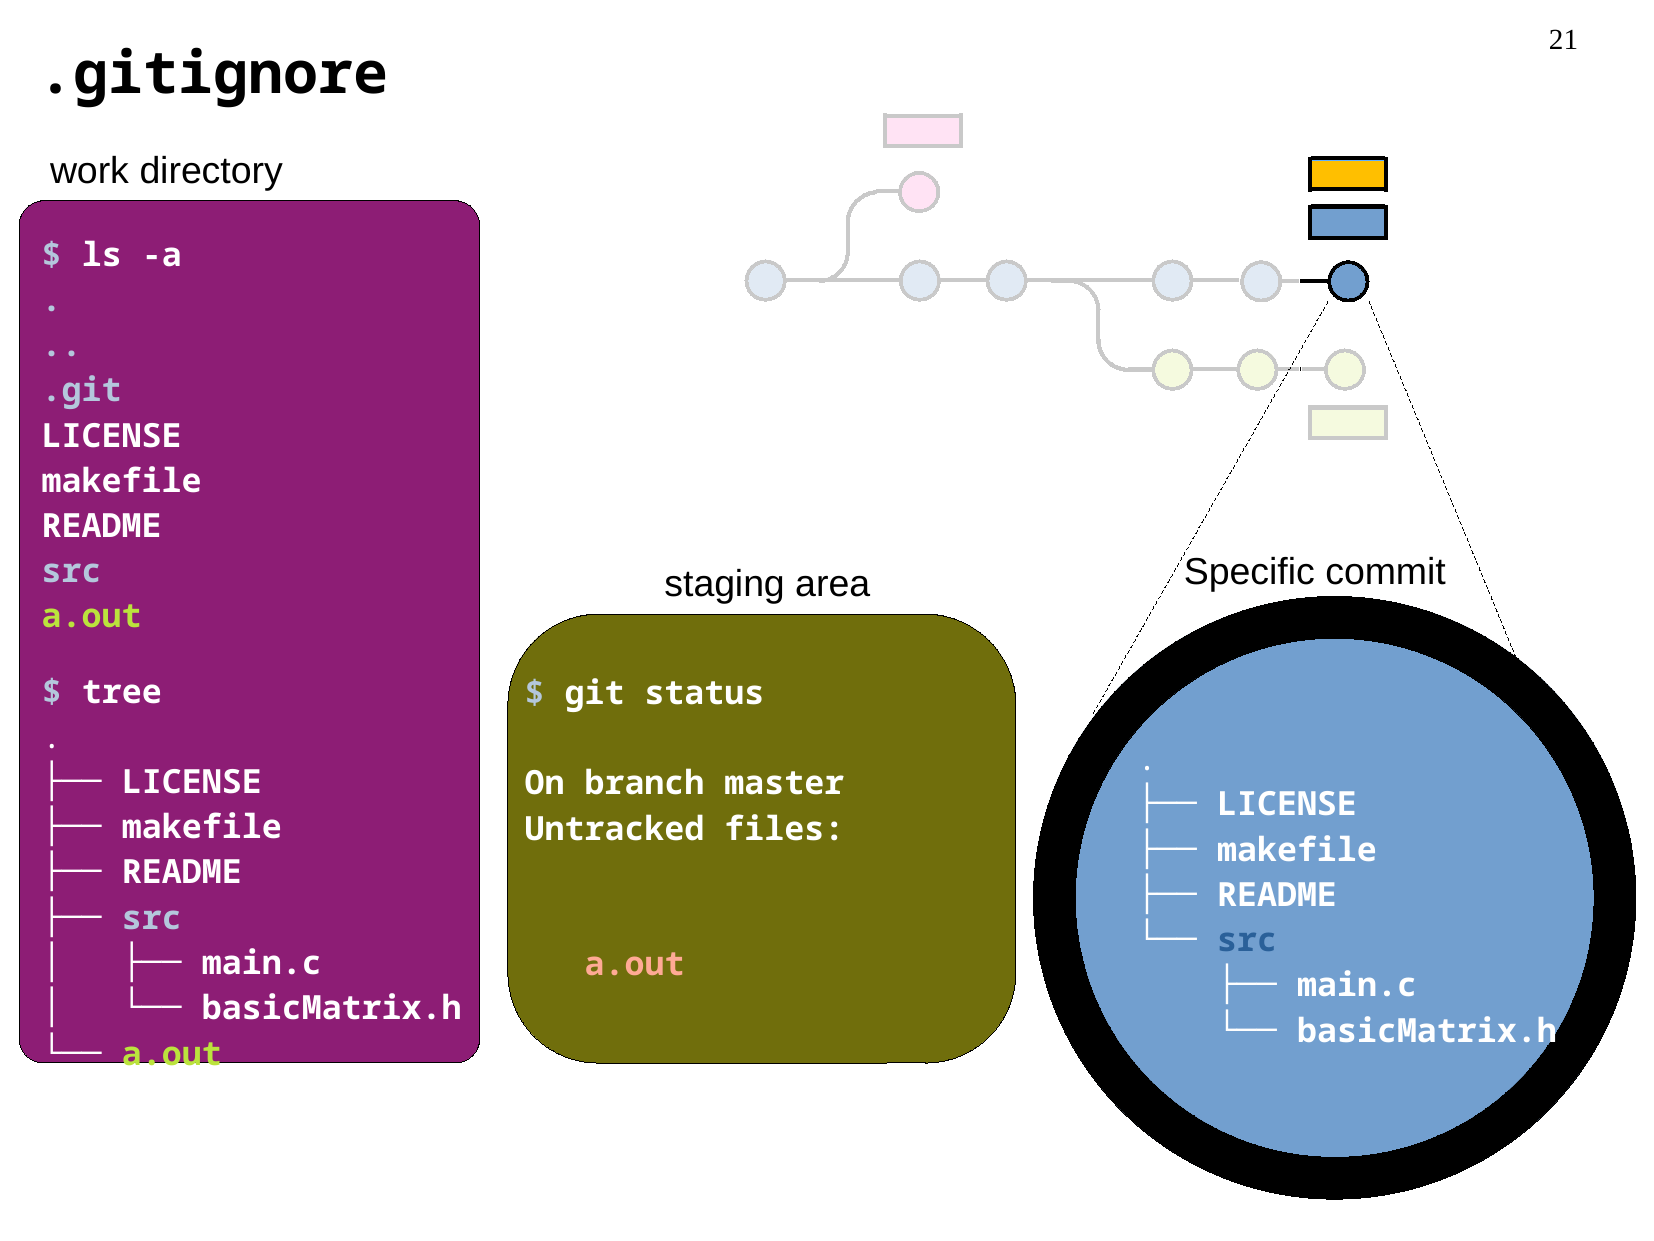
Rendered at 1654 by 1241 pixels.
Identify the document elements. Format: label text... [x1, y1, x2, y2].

text_box $ ls -a . .. .git LICENSE makefile README src a.out [26, 237, 508, 743]
text_box [19, 212, 27, 1057]
text_box [519, 614, 1005, 661]
text_box .gitignore [23, 23, 969, 237]
text_box $ tree . ├── LICENSE ├── makefile ├── README ├── src │ ├── main.c │ └── basicMatrix.h └── a.out [27, 660, 509, 1123]
text_box [1124, 638, 1545, 682]
text_box $ git status On branch master Untracked files: a.out [509, 661, 1082, 1105]
text_box staging area [649, 555, 886, 612]
text_box [1308, 204, 1388, 240]
text_box [732, 106, 1451, 473]
text_box [1308, 156, 1388, 192]
text_box [1625, 817, 1636, 979]
text_box [1082, 684, 1122, 1112]
text_box . ├── LICENSE ├── makefile ├── README └── src ├── main.c └── basicMatrix.h [1122, 682, 1625, 1151]
text_box [1171, 1151, 1498, 1200]
text_box Specific commit [1169, 543, 1488, 643]
